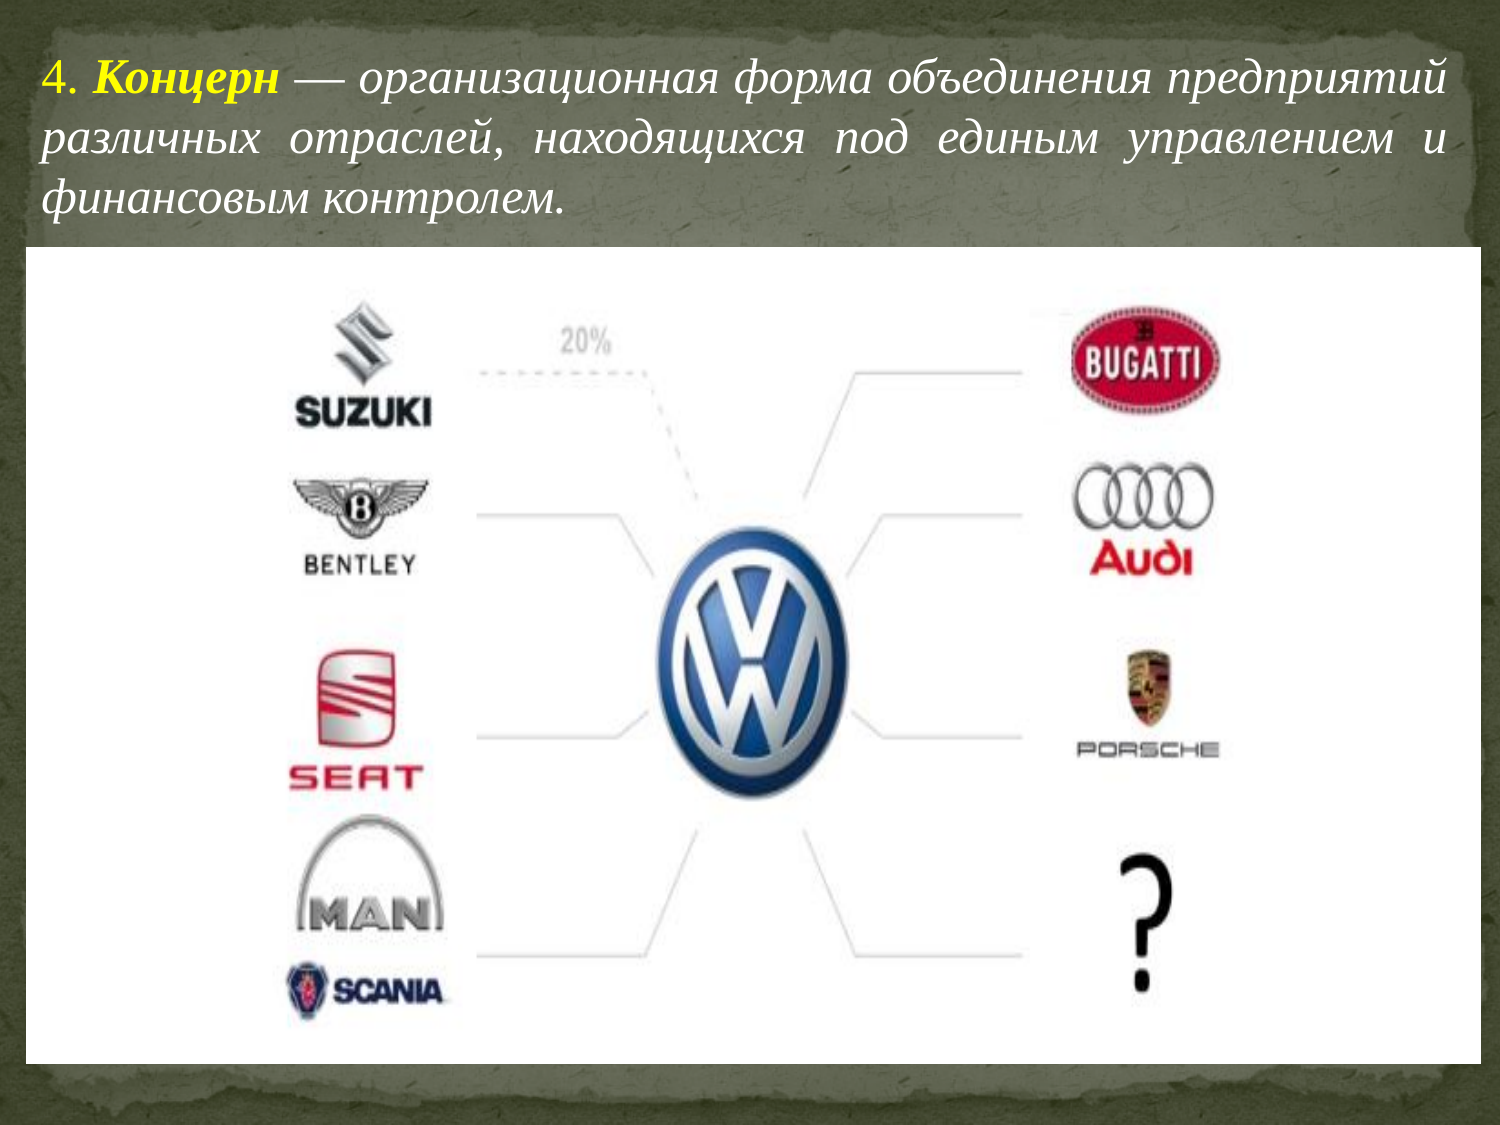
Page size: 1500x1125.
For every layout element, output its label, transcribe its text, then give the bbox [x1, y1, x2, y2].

picture [26, 247, 1481, 1064]
text_box 4. Концерн — организационная форма объединения предприятий различных отраслей, находящихся под единым управлением и финансовым контролем. [26, 36, 1462, 247]
